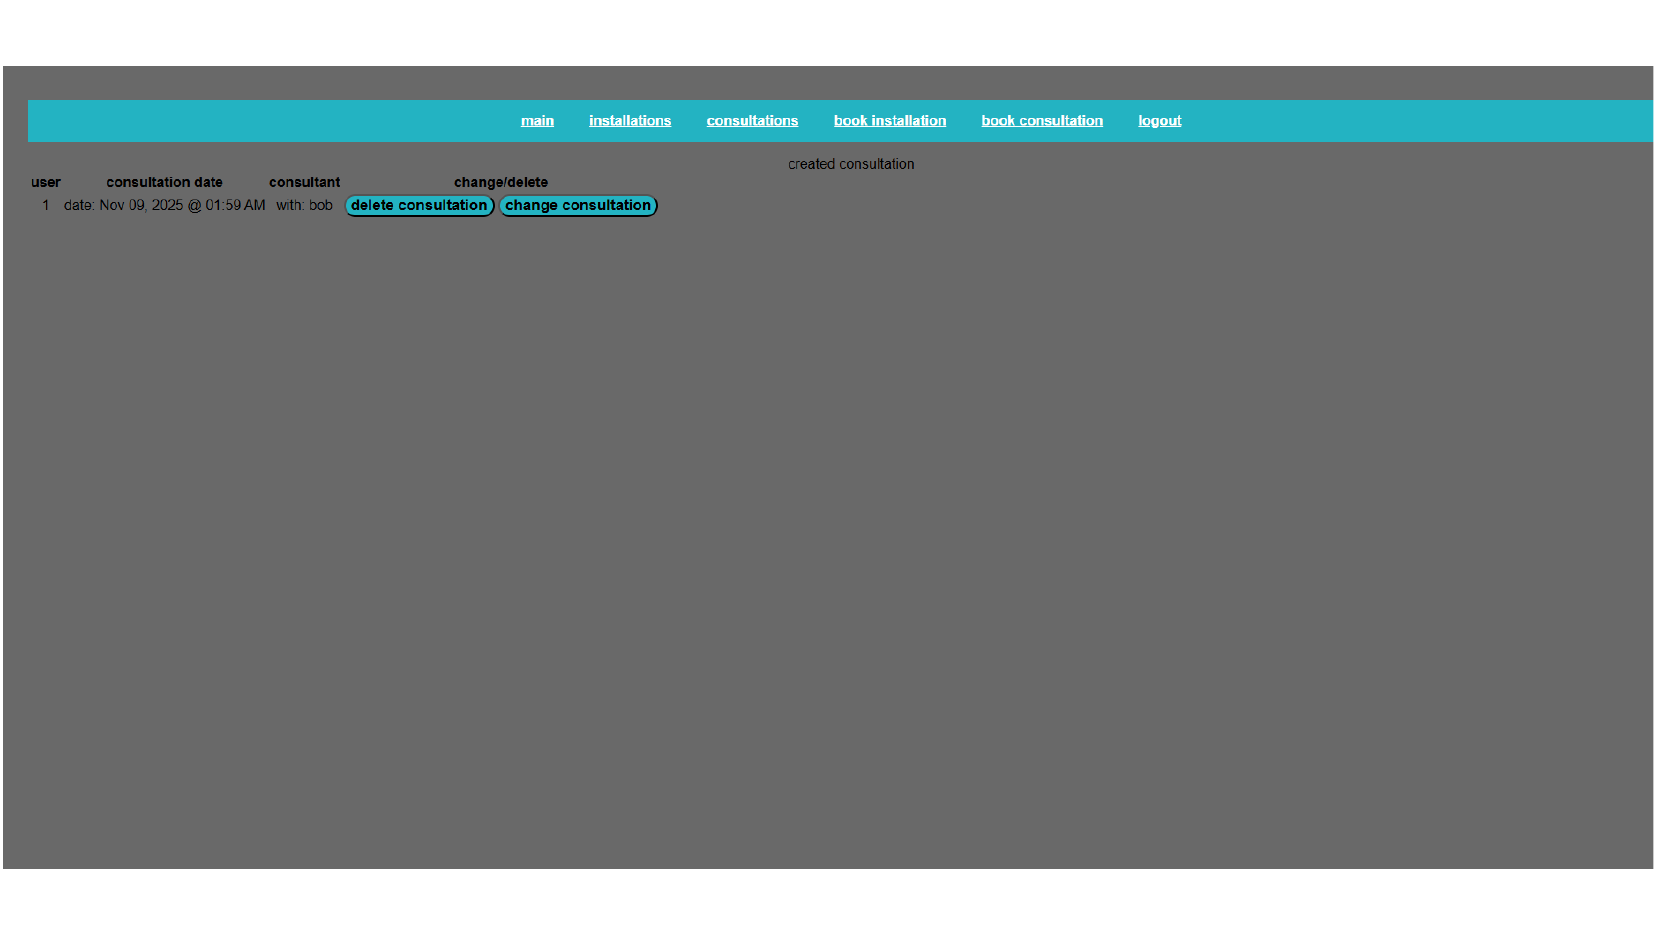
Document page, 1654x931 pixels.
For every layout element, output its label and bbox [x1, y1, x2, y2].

picture [3, 66, 1654, 869]
